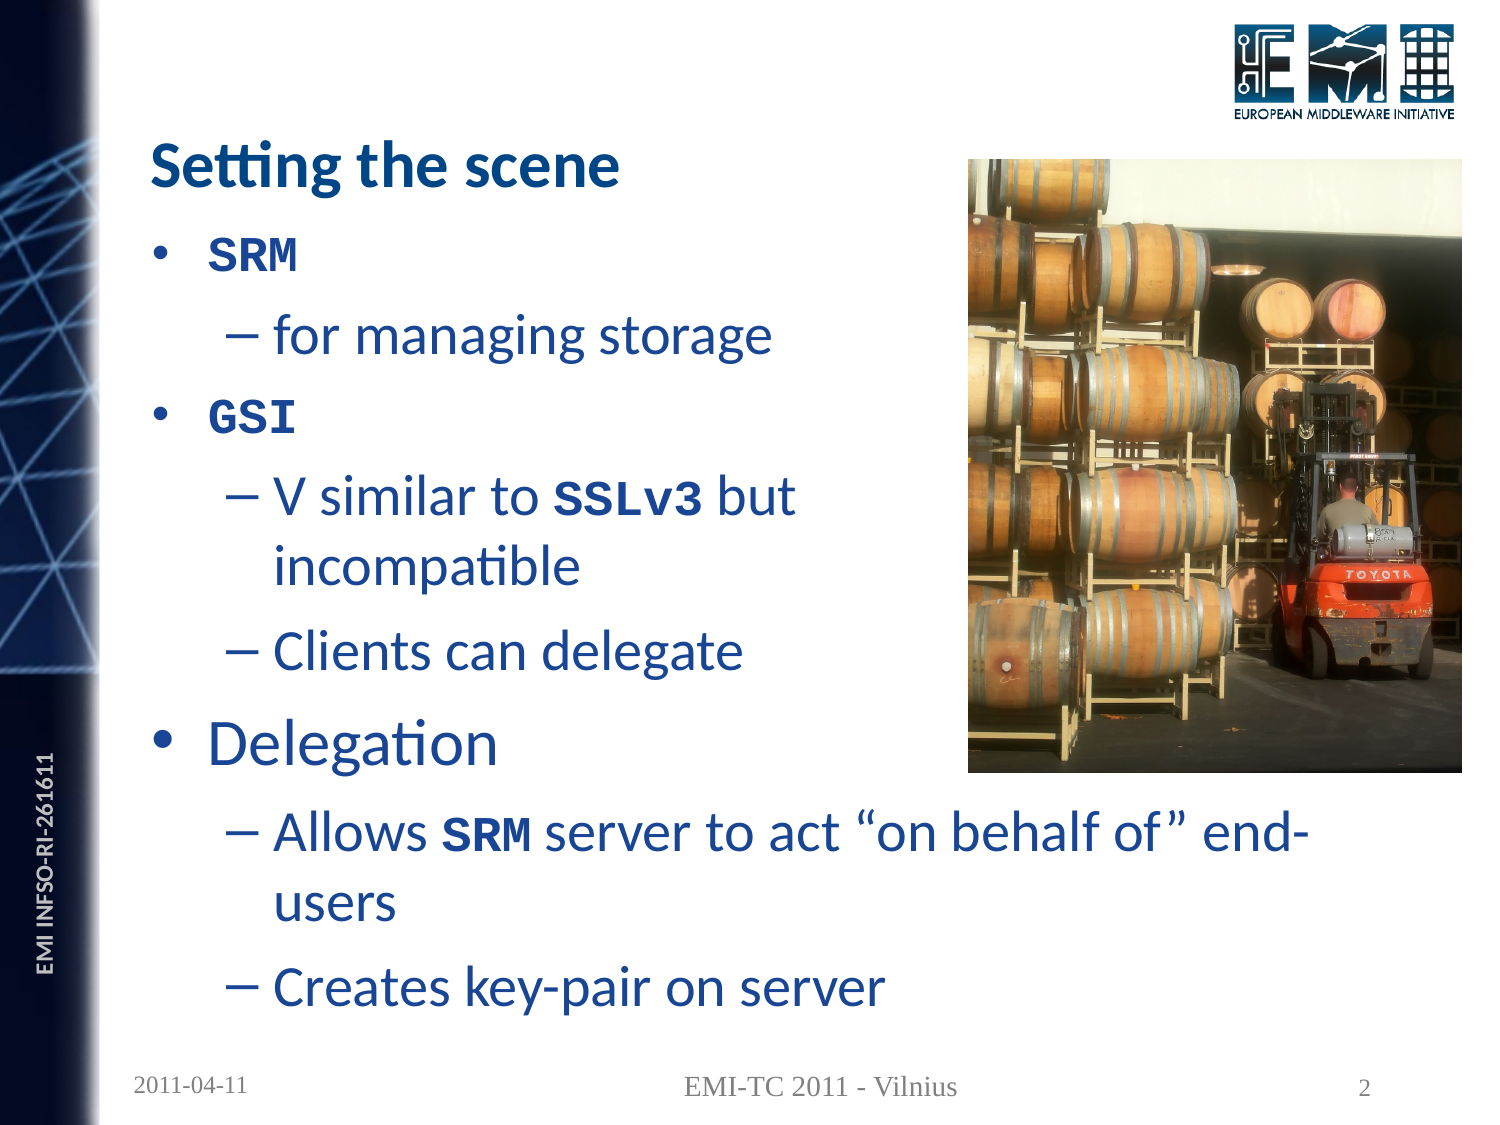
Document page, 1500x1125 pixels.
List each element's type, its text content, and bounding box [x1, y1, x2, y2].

picture [968, 159, 1462, 773]
title Setting the scene [150, 115, 1500, 207]
picture [0, 0, 111, 1125]
list SRM for managing storage GSI V similar to SSLv3 but incompatible Clients can delegate Delegation Allows SRM server to act “on behalf of” end-users Creates key-pair on server [151, 221, 1388, 1063]
picture [1185, 8, 1500, 115]
